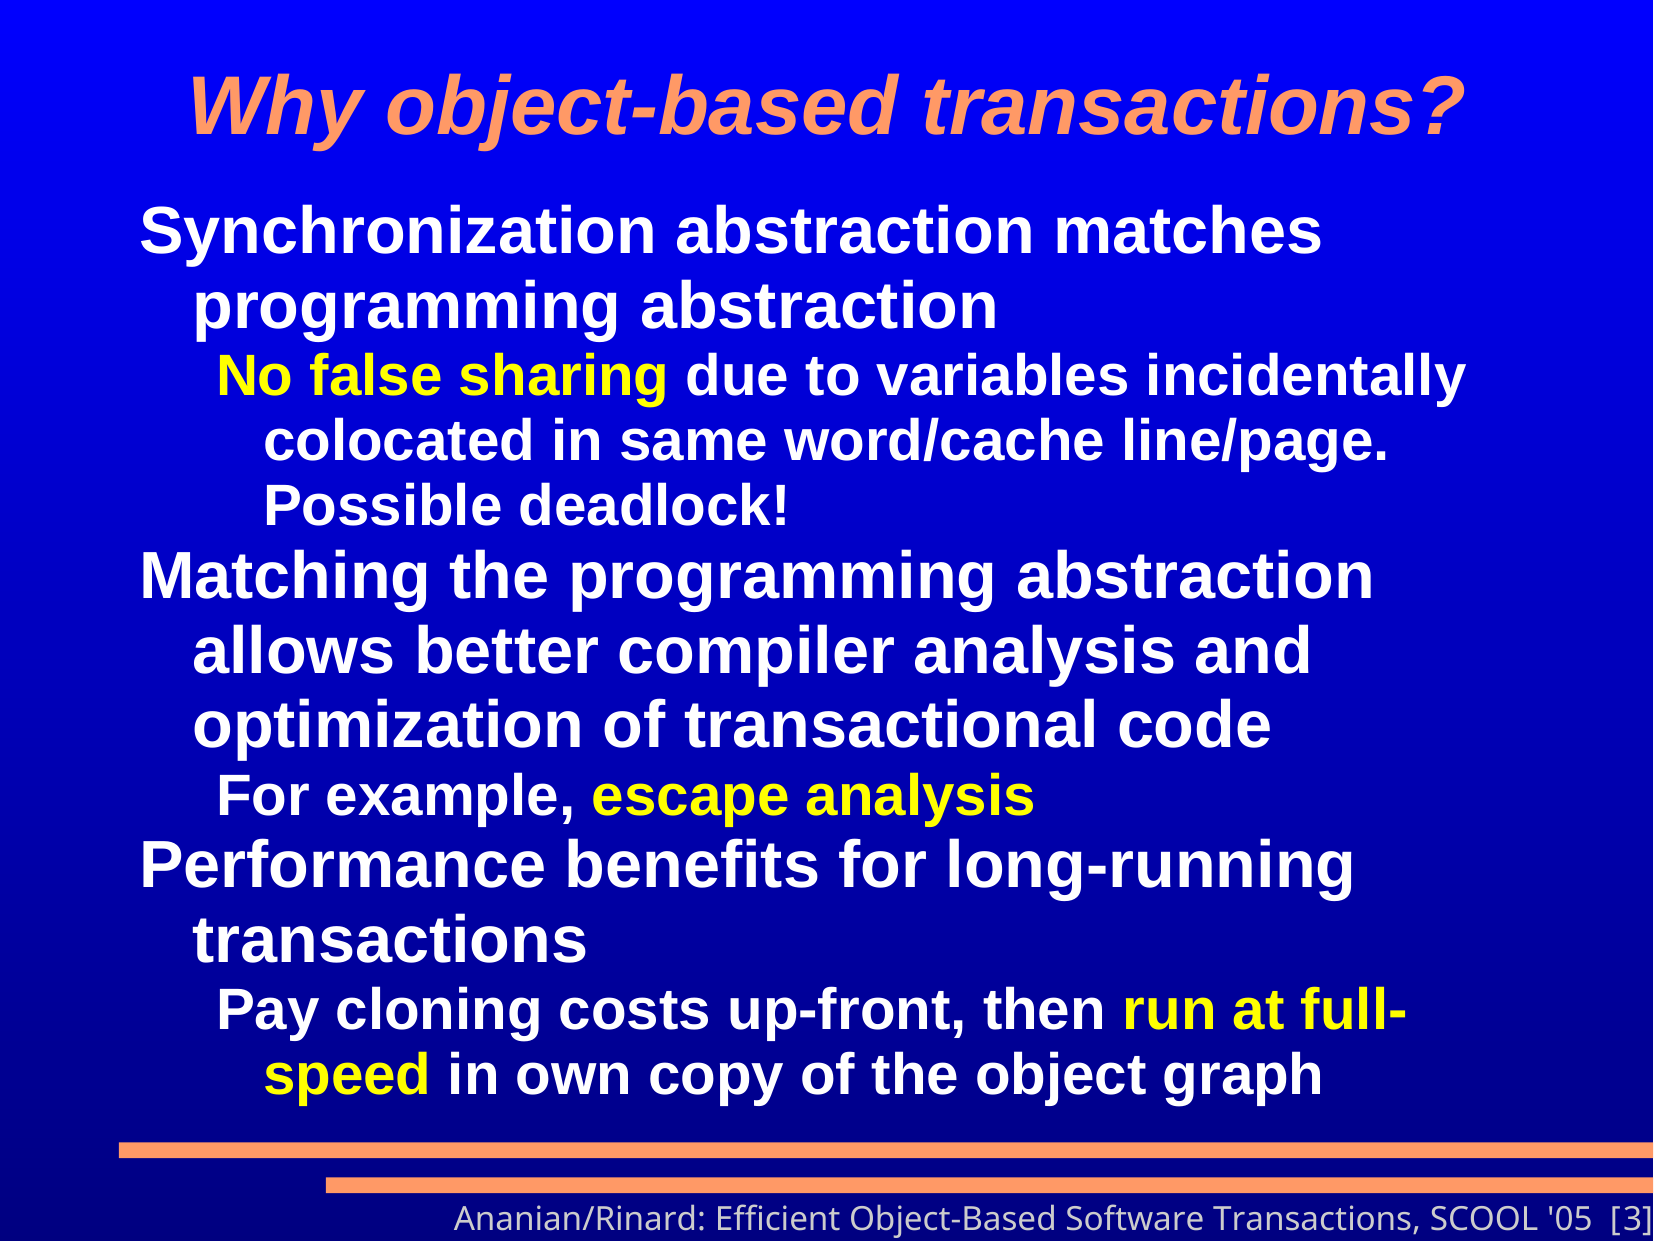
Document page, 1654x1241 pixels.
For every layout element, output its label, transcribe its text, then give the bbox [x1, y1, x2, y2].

title Why object-based transactions? [121, 18, 1534, 193]
list Synchronization abstraction matches programming abstraction No false sharing due to variables incidentally colocated in same word/cache line/page. Possible deadlock! Matching the programming abstraction allows better compiler analysis and optimization of transactional code For example, escape analysis Performance benefits for long-running transactions Pay cloning costs up-front, then run at full-speed in own copy of the object graph [121, 193, 1561, 1133]
